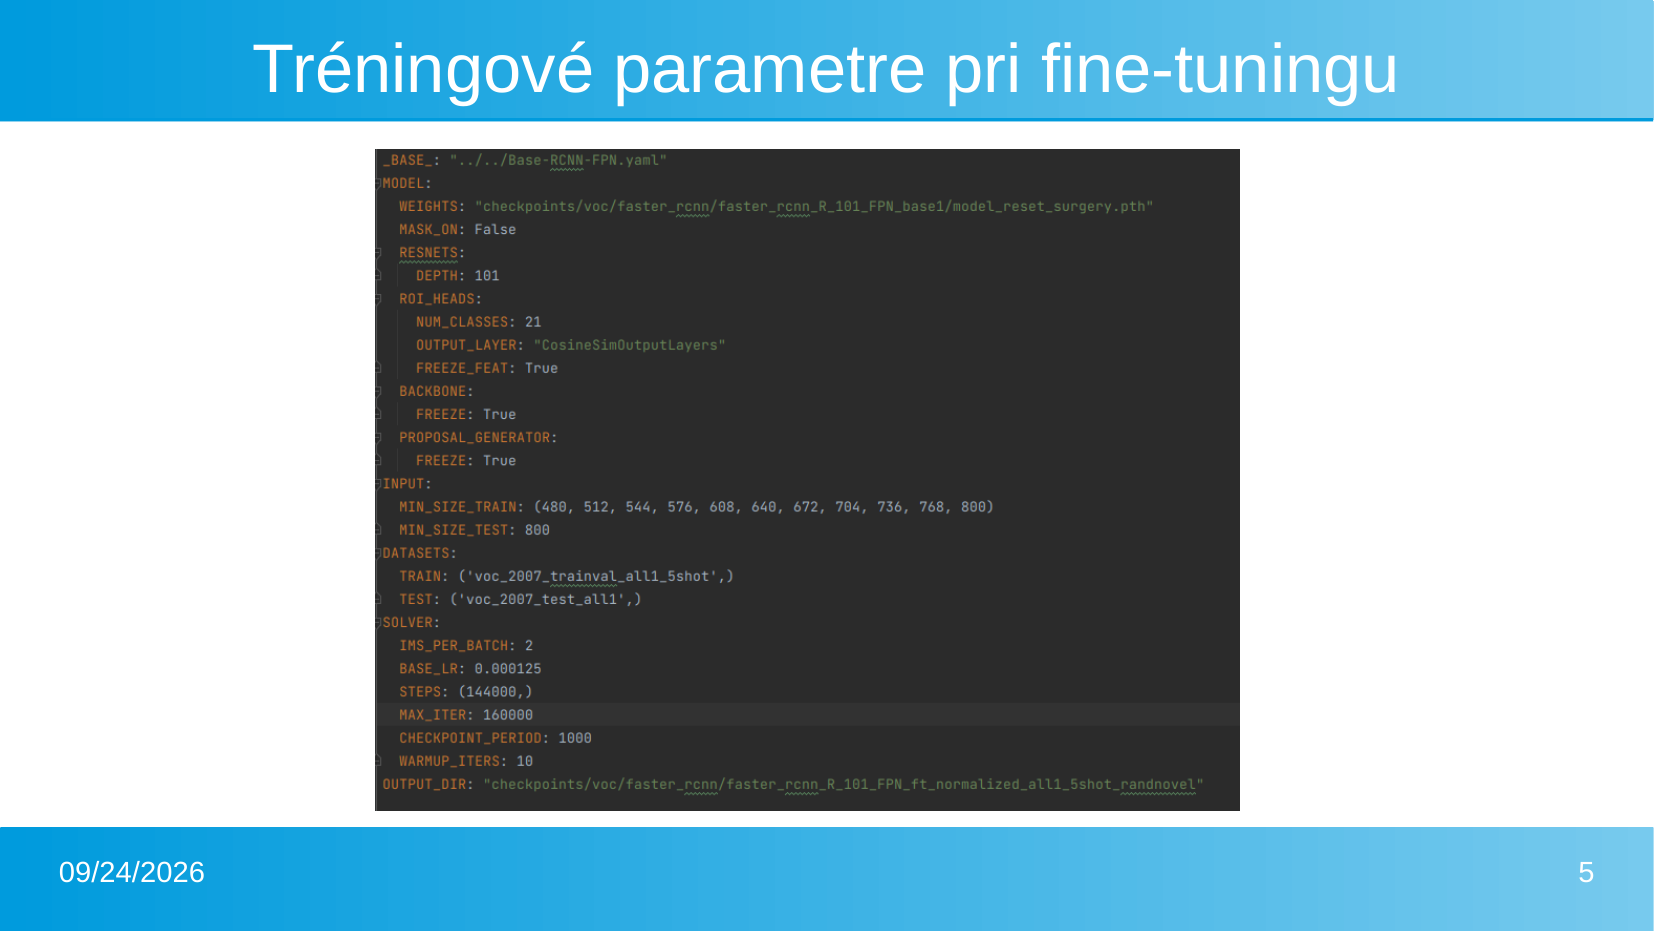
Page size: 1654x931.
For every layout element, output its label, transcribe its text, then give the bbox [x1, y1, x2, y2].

title Tréningové parametre pri fine-tuningu [59, 29, 1595, 108]
picture [375, 149, 1240, 811]
